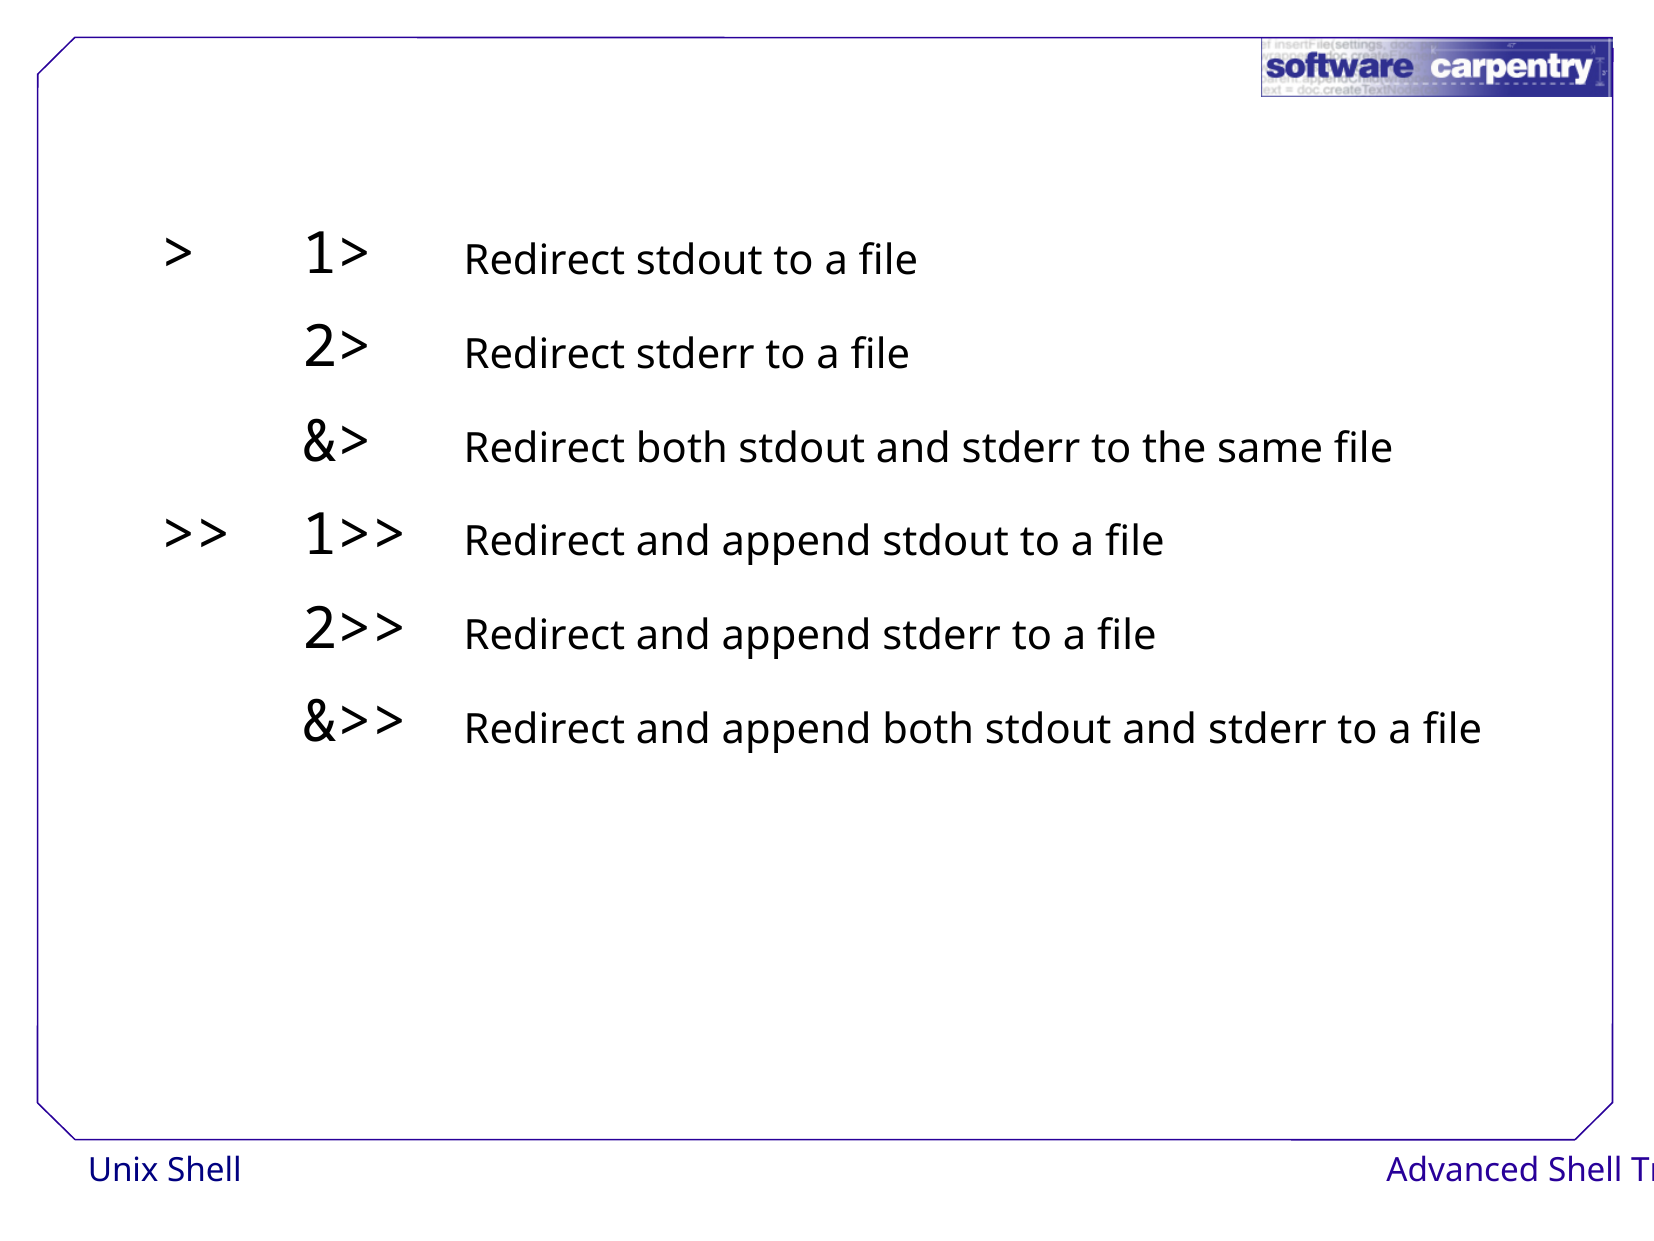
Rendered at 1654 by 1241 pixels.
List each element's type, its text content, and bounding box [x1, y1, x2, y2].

table_cell [146, 589, 288, 682]
table_cell &> [288, 401, 449, 495]
table_header Redirect stdout to a file [449, 214, 1498, 307]
table_cell [146, 307, 288, 401]
table_cell Redirect stderr to a file [449, 307, 1498, 401]
table_cell 1>> [288, 495, 449, 589]
table_cell 2>> [288, 589, 449, 682]
picture [1261, 39, 1613, 97]
table_cell >> [146, 495, 288, 589]
table_header 1> [288, 214, 449, 307]
table_cell 2> [288, 307, 449, 401]
table_cell &>> [288, 682, 449, 776]
table_cell Redirect and append both stdout and stderr to a file [449, 682, 1498, 776]
table_header > [146, 214, 288, 307]
table_cell Redirect and append stderr to a file [449, 589, 1498, 682]
table_cell Redirect and append stdout to a file [449, 495, 1498, 589]
table_cell [146, 401, 288, 495]
table_cell Redirect both stdout and stderr to the same file [449, 401, 1498, 495]
table_cell [146, 682, 288, 776]
